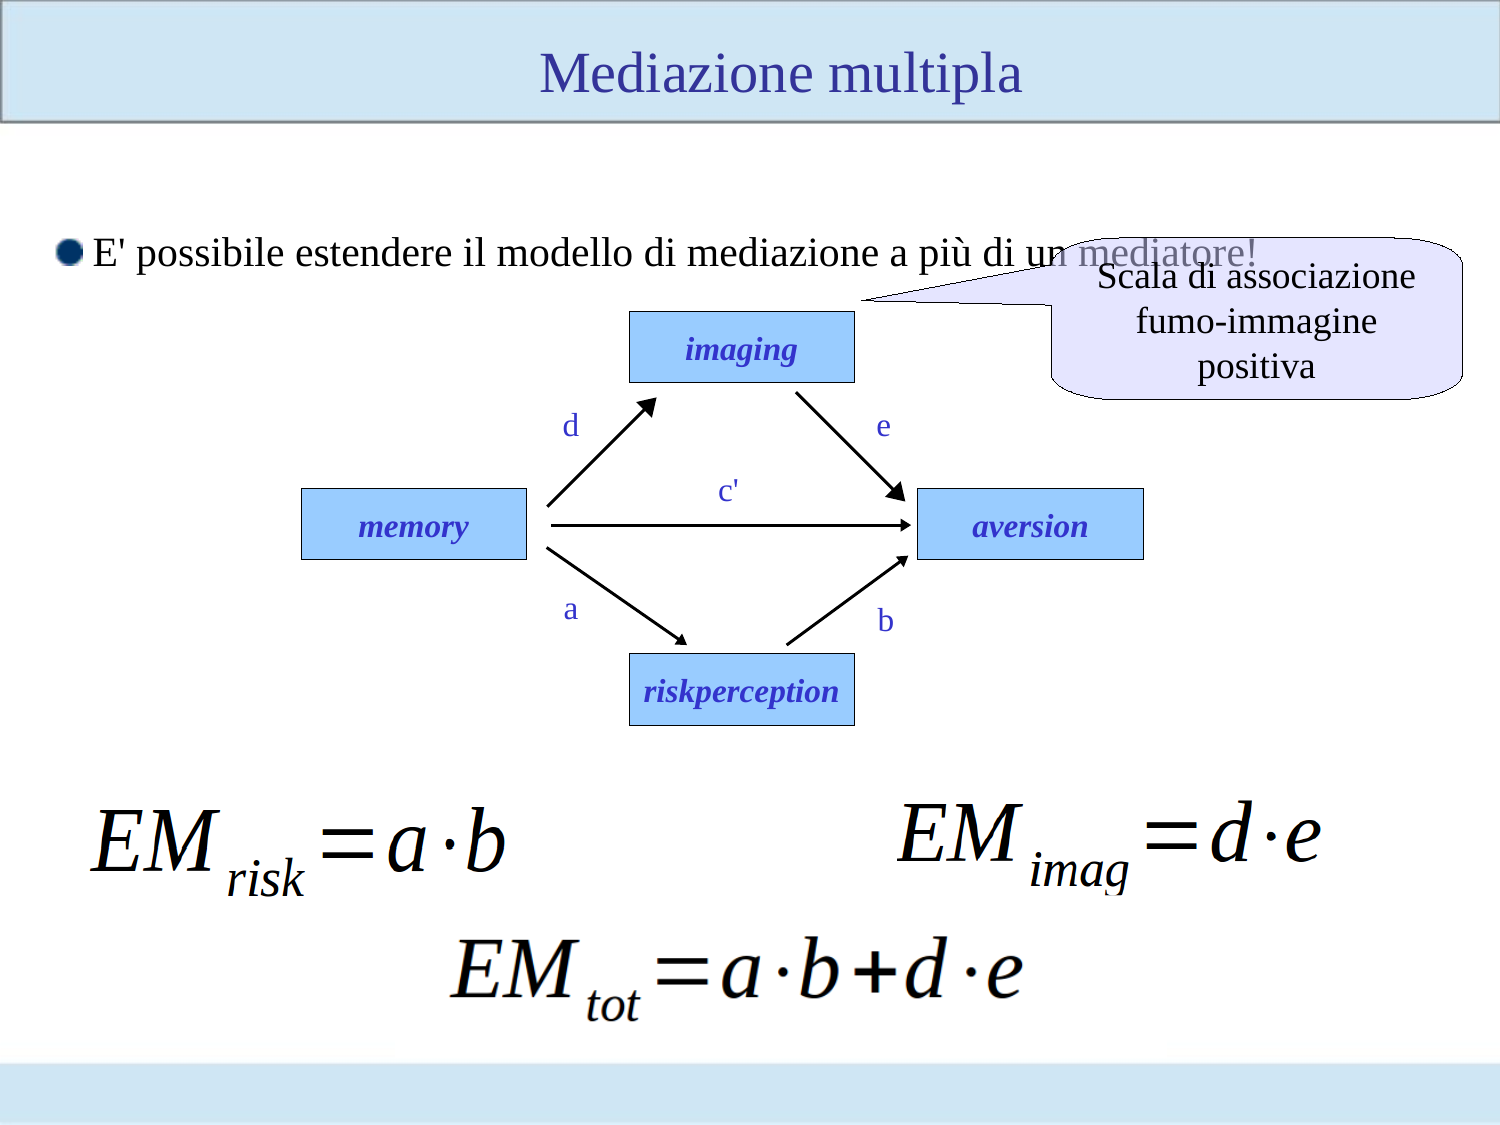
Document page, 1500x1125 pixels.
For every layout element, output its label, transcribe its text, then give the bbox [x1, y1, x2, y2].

text_box c' [631, 460, 826, 568]
text_box memory [301, 488, 527, 560]
text_box Scala di associazione fumo-immagine positiva [861, 237, 1463, 400]
text_box riskperception [629, 653, 855, 726]
picture [0, 0, 1500, 1125]
text_box E' possibile estendere il modello di mediazione a più di un mediatore! [37, 187, 1463, 283]
text_box aversion [917, 488, 1144, 560]
text_box e [787, 395, 981, 503]
text_box a [474, 579, 668, 686]
text_box b [789, 590, 983, 698]
title Mediazione multipla [249, 21, 1313, 117]
text_box d [474, 395, 668, 503]
text_box imaging [629, 311, 855, 383]
